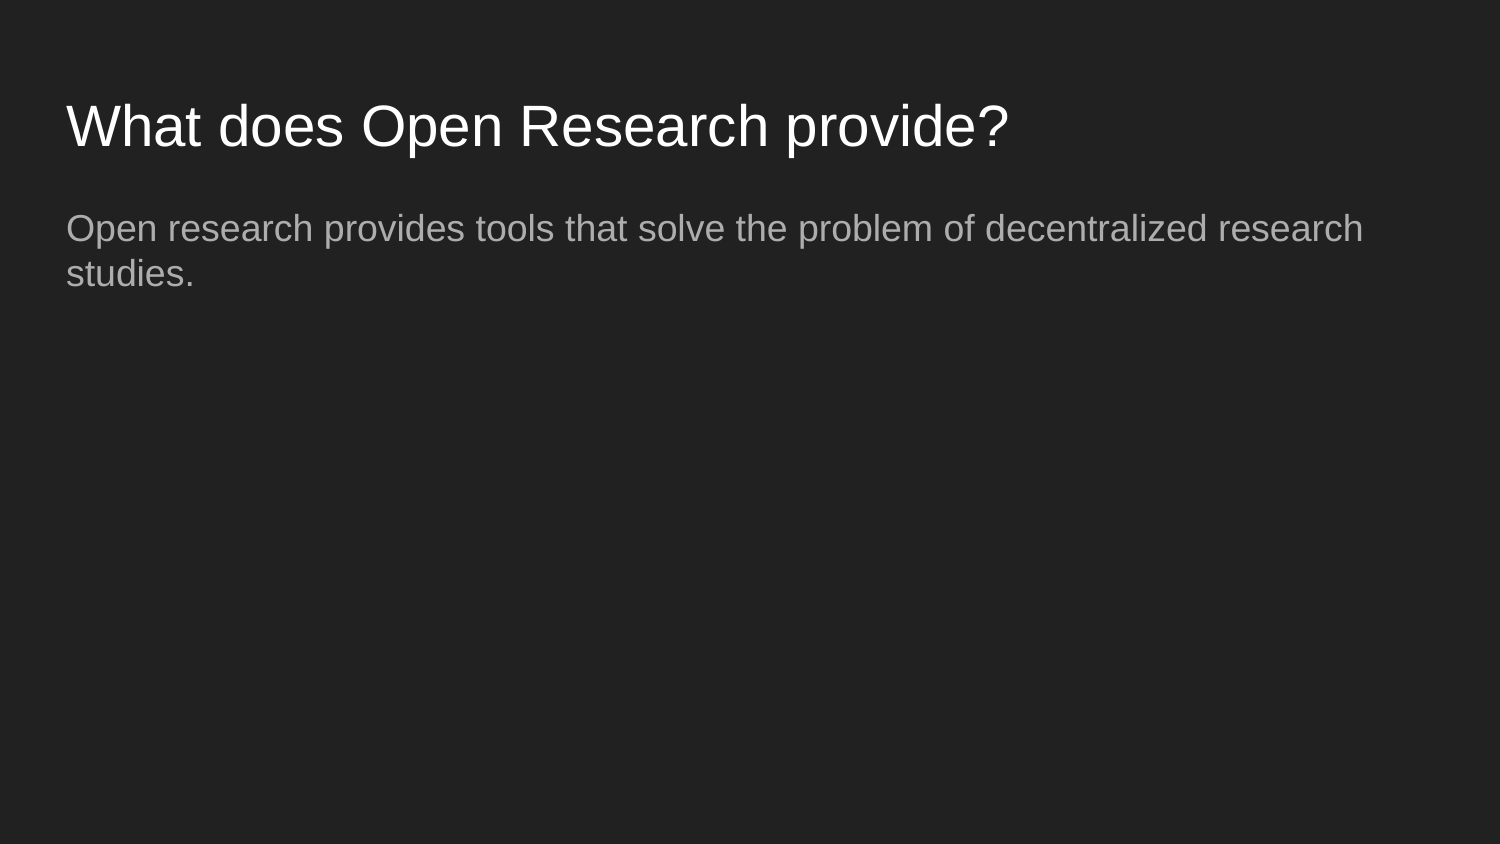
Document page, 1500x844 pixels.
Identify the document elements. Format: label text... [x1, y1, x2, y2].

list Open research provides tools that solve the problem of decentralized research studies. [51, 189, 1449, 750]
title What does Open Research provide? [51, 72, 1449, 167]
